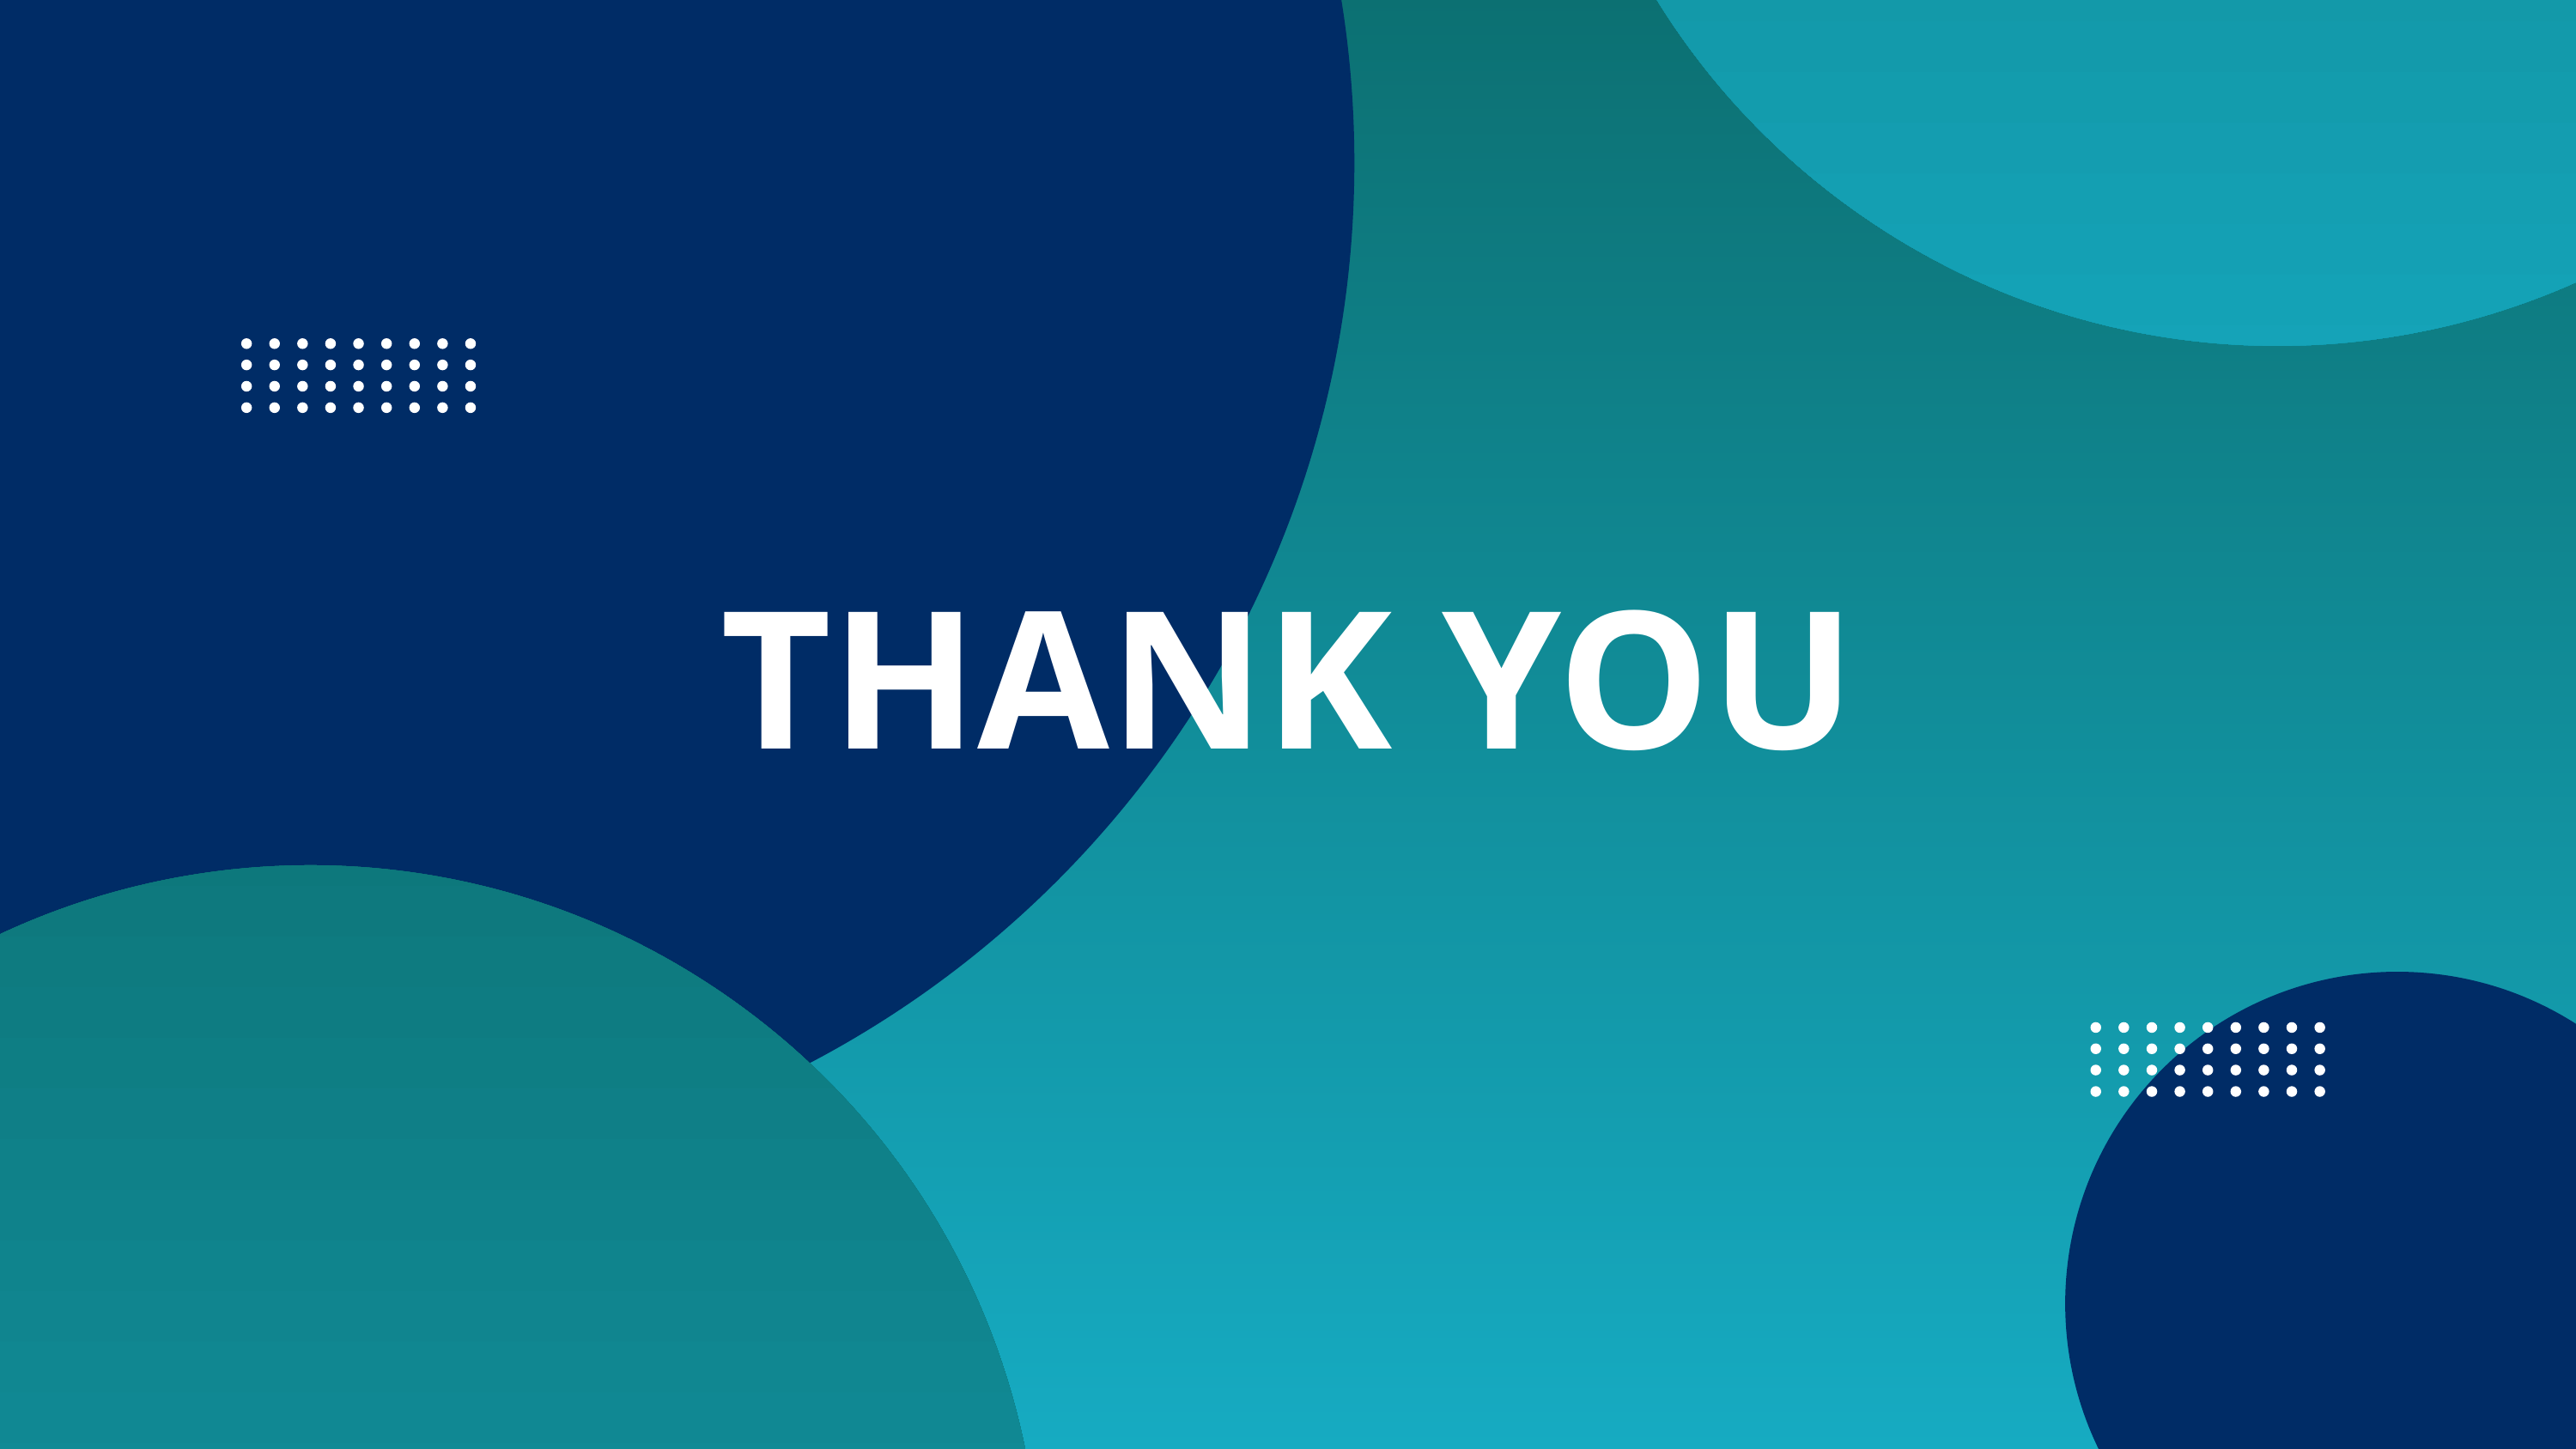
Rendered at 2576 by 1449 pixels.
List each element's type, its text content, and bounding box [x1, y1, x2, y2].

text_box [2118, 1022, 2129, 1034]
text_box [1656, 0, 2576, 346]
text_box [0, 0, 1355, 1449]
text_box [2118, 1043, 2129, 1054]
text_box [2146, 1022, 2158, 1034]
text_box THANK YOU [368, 518, 2208, 787]
text_box [2174, 1022, 2185, 1034]
text_box [2118, 1064, 2129, 1076]
text_box [2090, 1022, 2102, 1034]
text_box [2090, 1086, 2102, 1097]
text_box [2090, 1064, 2102, 1076]
text_box [2090, 1043, 2102, 1054]
text_box [2146, 1043, 2158, 1054]
text_box [2065, 972, 2576, 1449]
text_box [2118, 1086, 2129, 1097]
